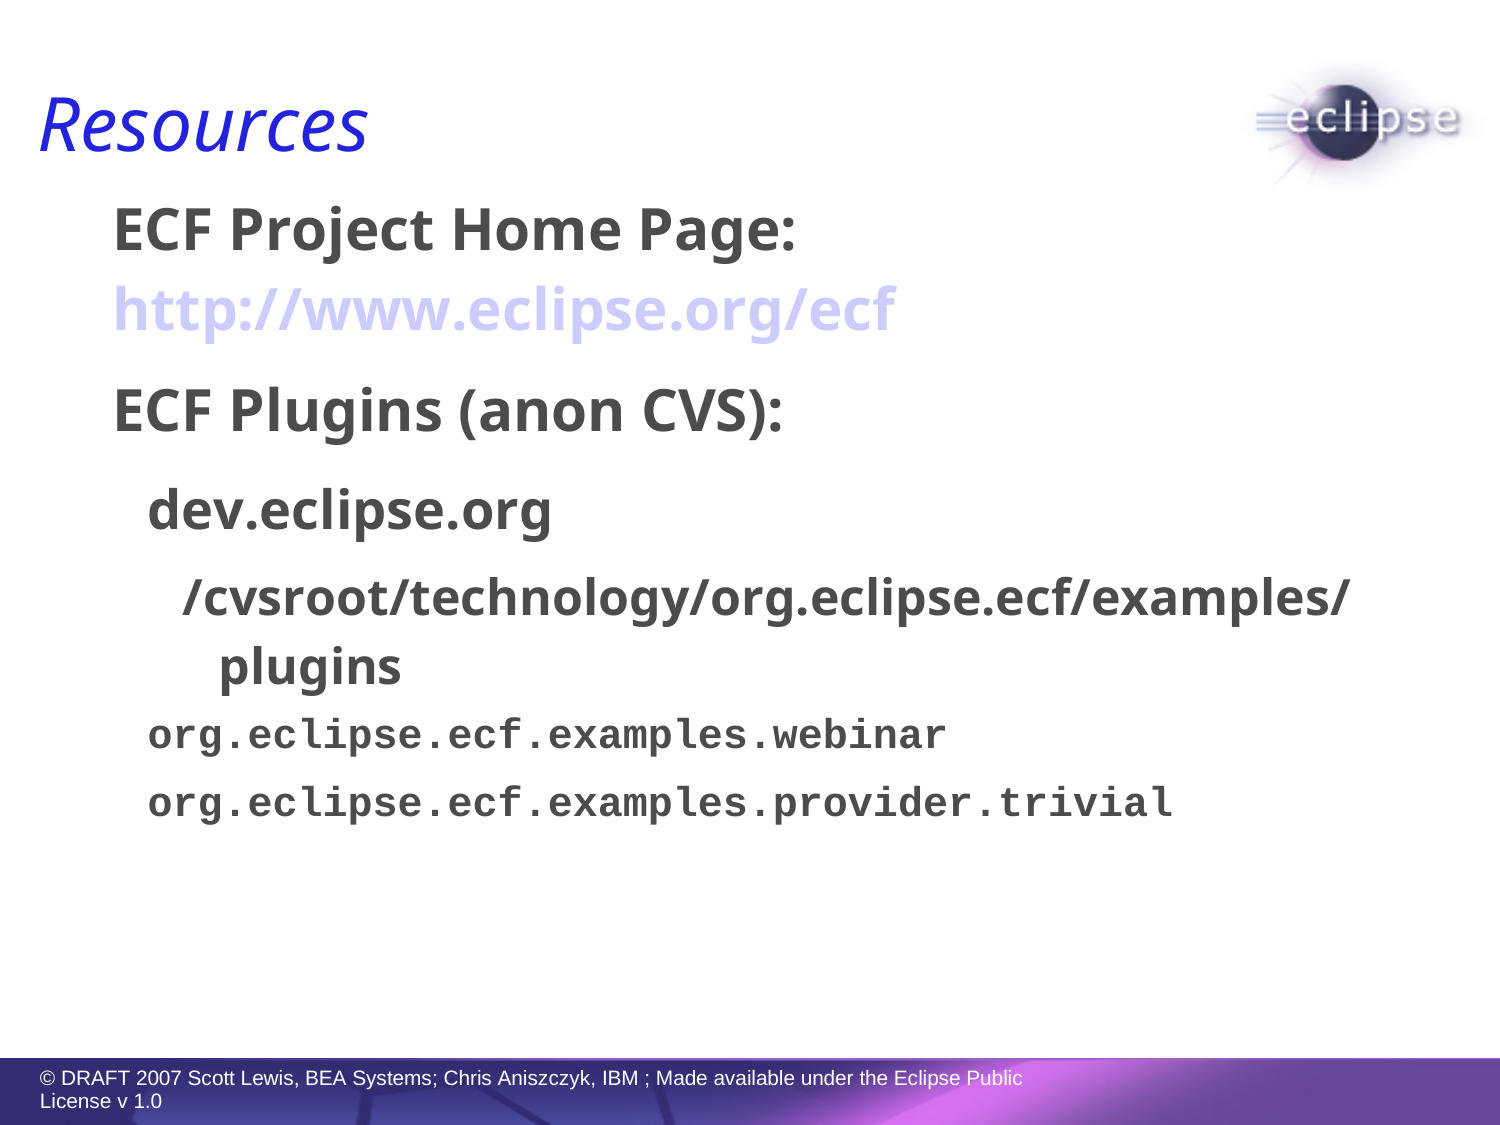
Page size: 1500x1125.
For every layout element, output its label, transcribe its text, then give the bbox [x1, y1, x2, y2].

list ECF Project Home Page: http://www.eclipse.org/ecf ECF Plugins (anon CVS): dev.eclipse.org /cvsroot/technology/org.eclipse.ecf/examples/plugins org.eclipse.ecf.examples.webinar org.eclipse.ecf.examples.provider.trivial [112, 187, 1388, 1006]
title Resources [37, 78, 1234, 170]
picture [0, 1058, 1500, 1125]
picture [1222, 60, 1500, 191]
